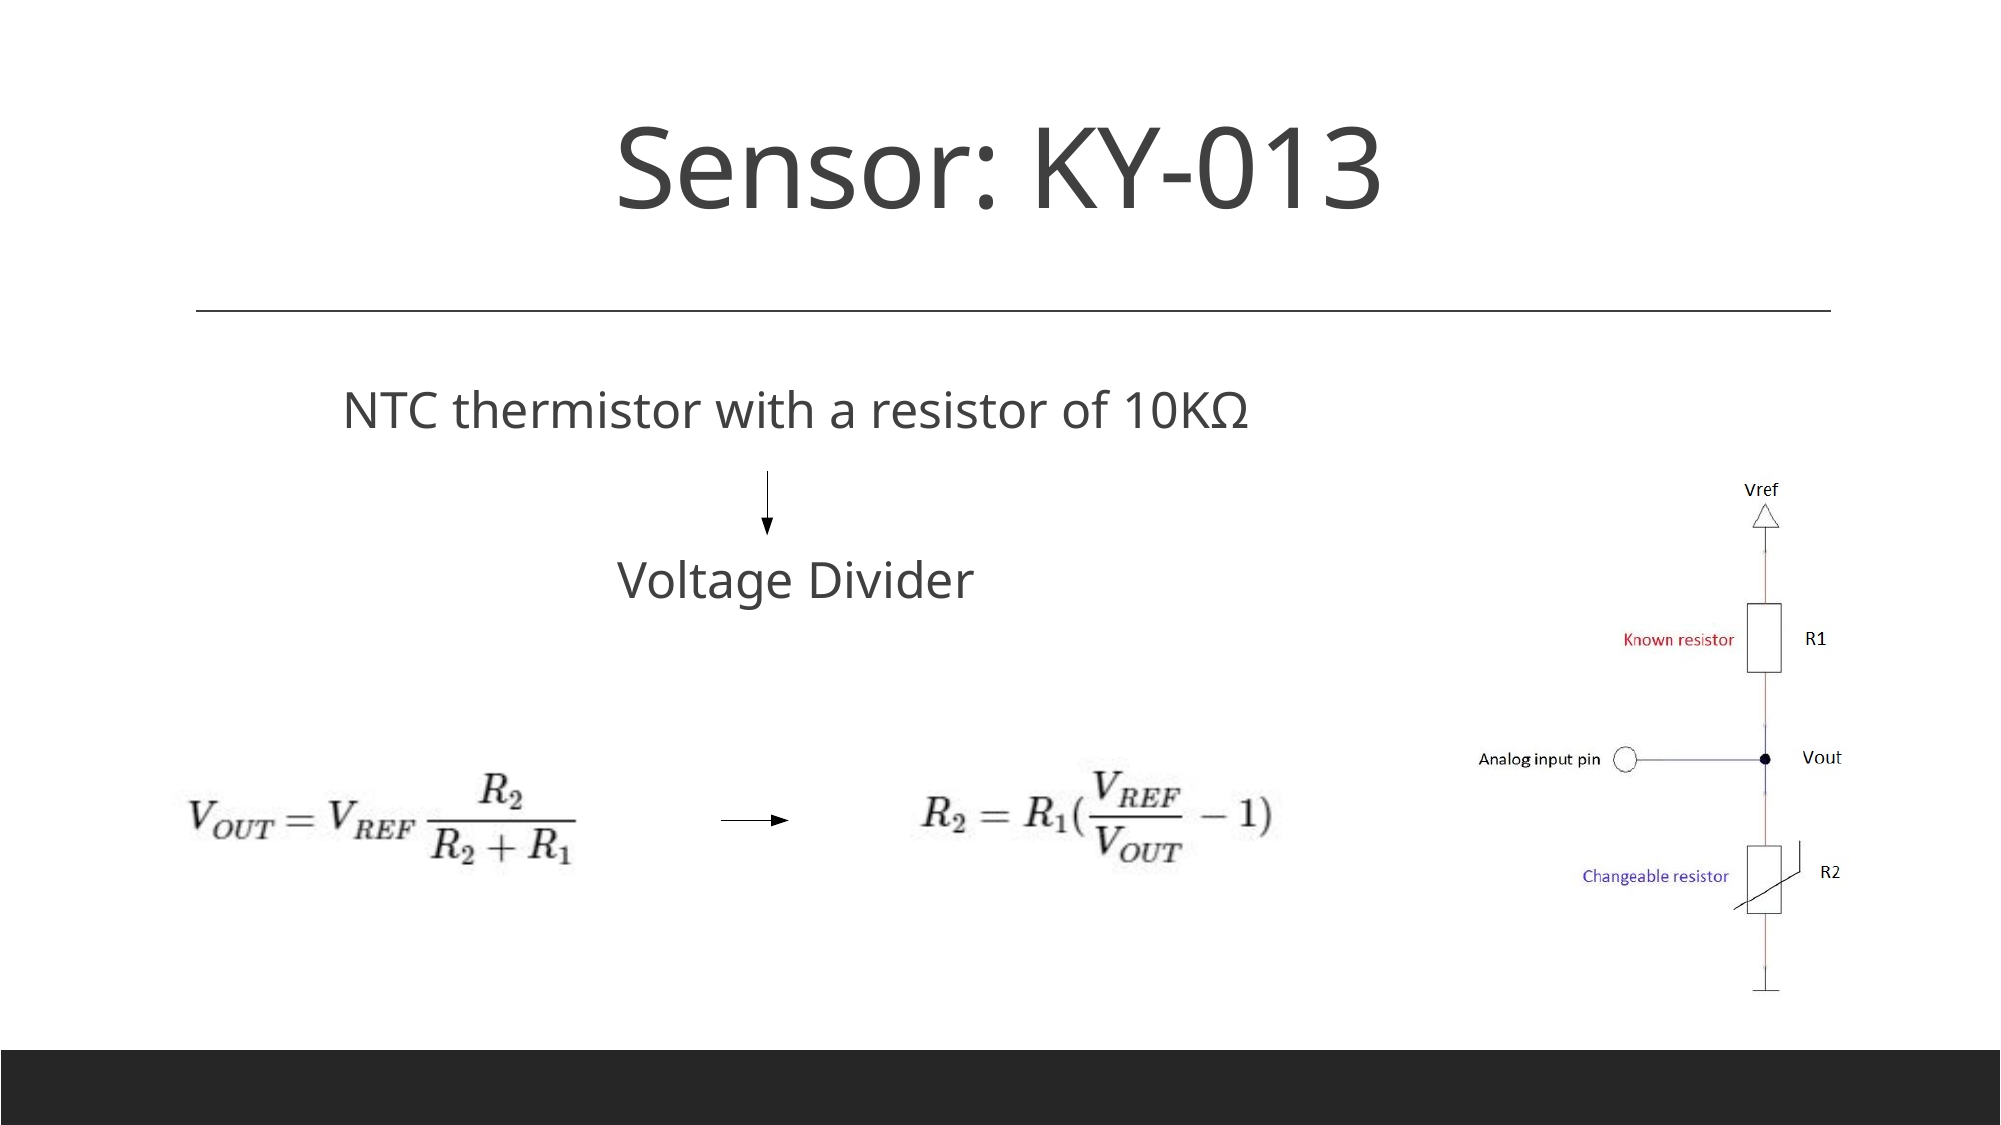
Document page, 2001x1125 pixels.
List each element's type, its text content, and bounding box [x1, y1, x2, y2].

list NTC thermistor with a resistor of 10KΩ Voltage Divider [211, 371, 1366, 700]
title Sensor: KY-013 [174, 0, 1825, 238]
picture [157, 740, 610, 901]
picture [1475, 475, 1855, 1006]
picture [910, 757, 1297, 884]
